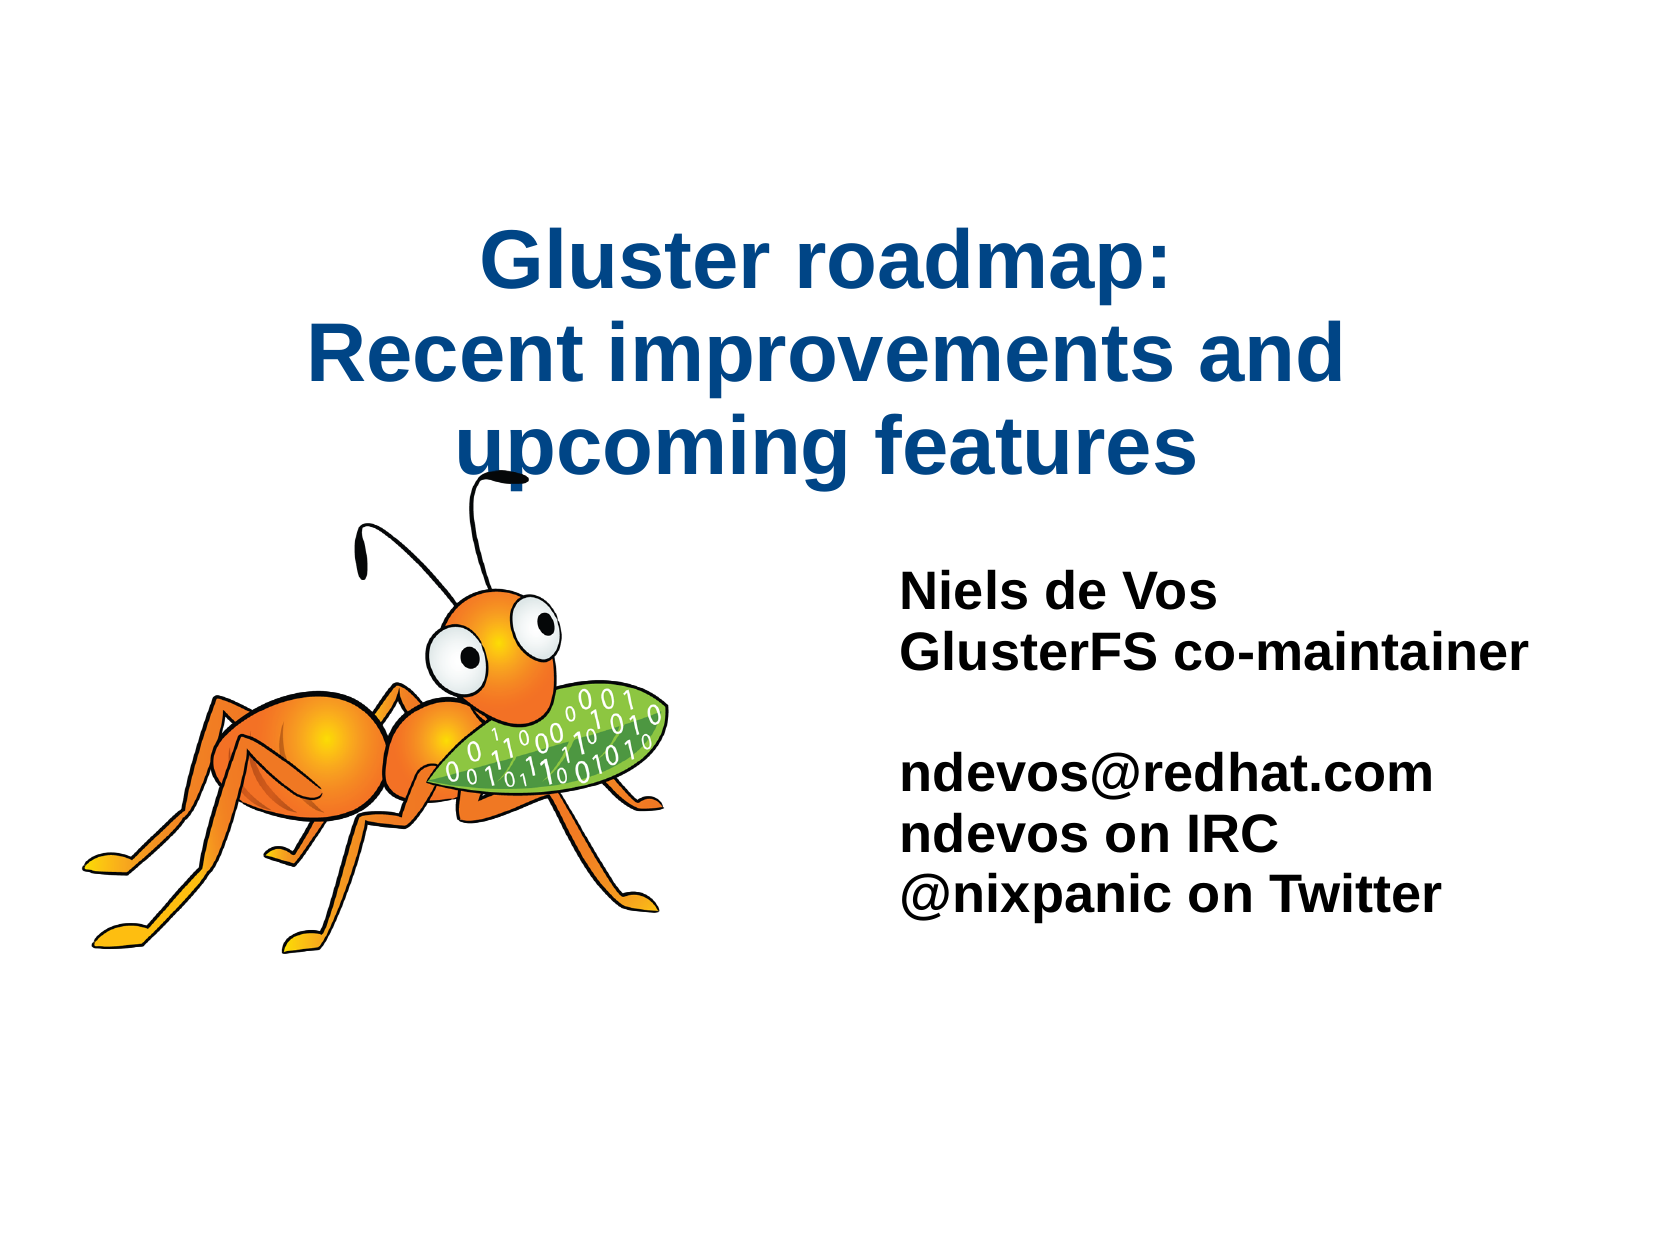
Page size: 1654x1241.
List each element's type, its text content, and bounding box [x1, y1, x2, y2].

subtitle Gluster roadmap: Recent improvements and upcoming features [82, 213, 1571, 493]
text_box Niels de Vos GlusterFS co-maintainer ndevos@redhat.com ndevos on IRC @nixpanic on Twitter [885, 553, 1591, 932]
picture [74, 464, 676, 961]
